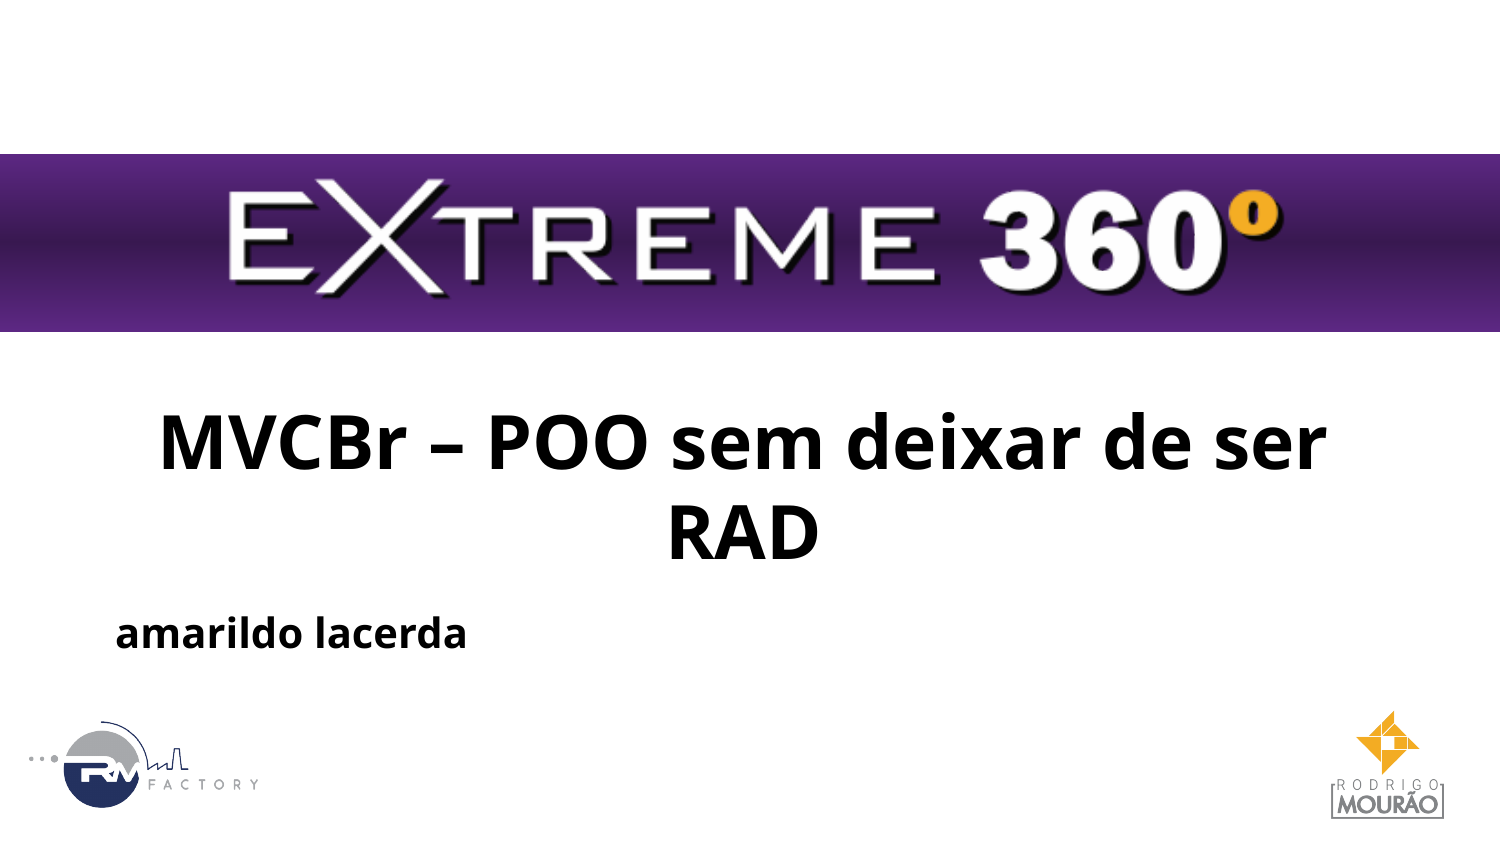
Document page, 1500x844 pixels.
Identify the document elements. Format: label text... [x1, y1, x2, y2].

picture [1331, 710, 1444, 819]
picture [206, 161, 1308, 318]
title MVCBr – POO sem deixar de ser RAD [100, 377, 1388, 591]
subtitle amarildo lacerda [100, 598, 1388, 653]
picture [29, 721, 258, 808]
